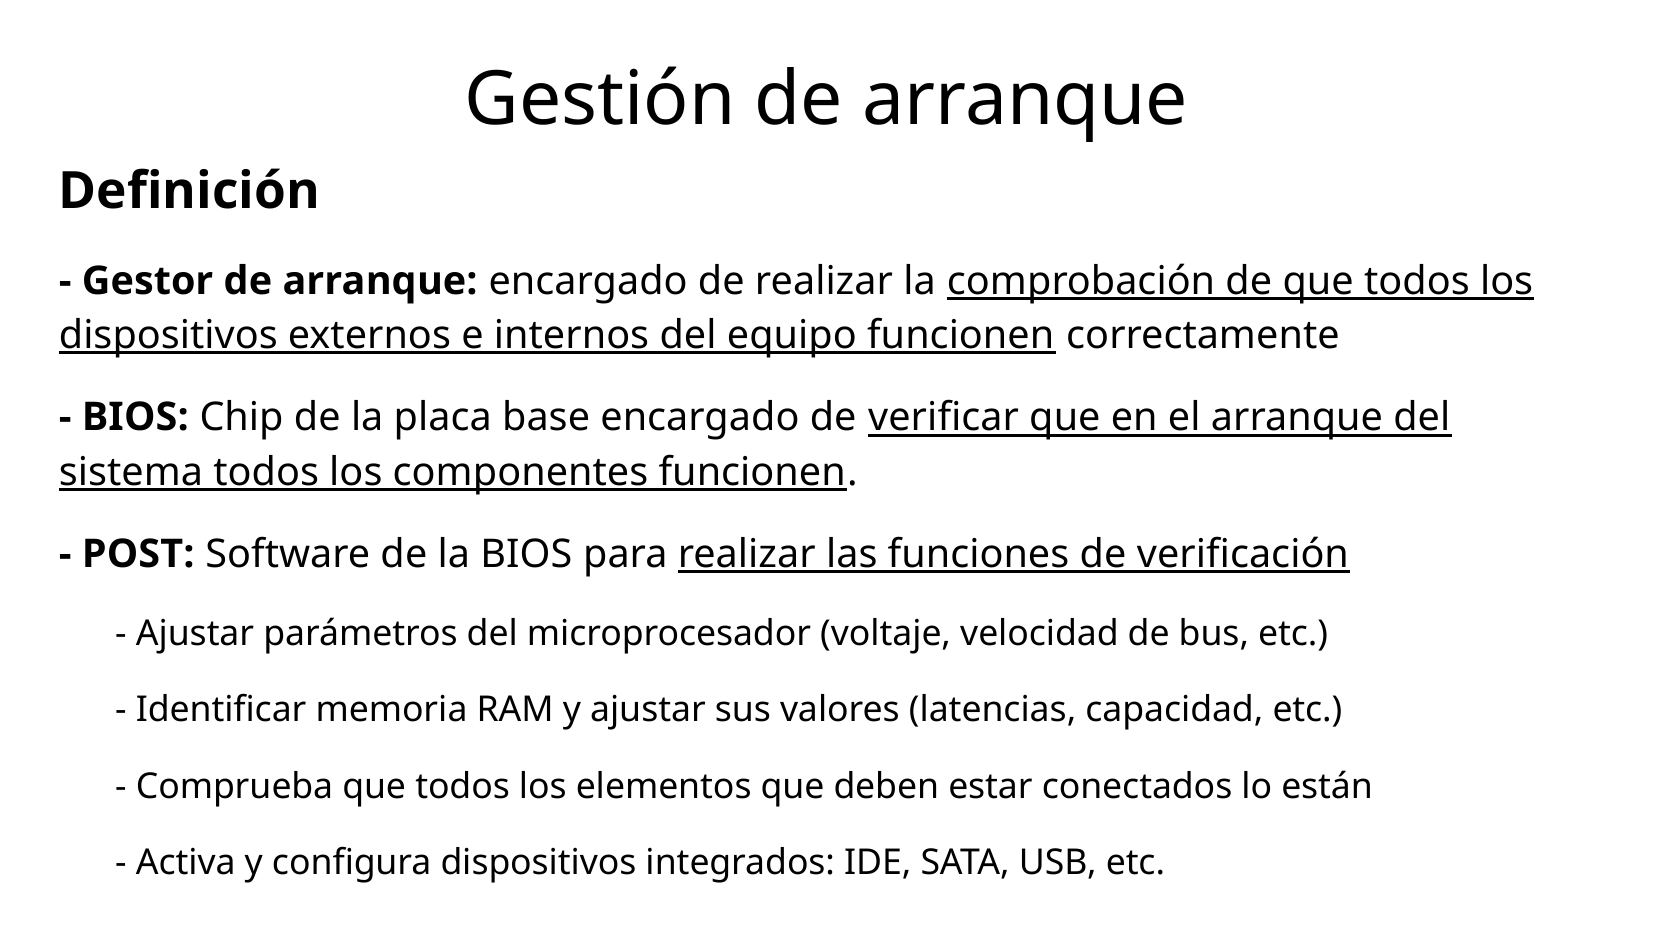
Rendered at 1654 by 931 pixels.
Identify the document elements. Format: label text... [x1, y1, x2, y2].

list Definición - Gestor de arranque: encargado de realizar la comprobación de que todos los dispositivos externos e internos del equipo funcionen correctamente - BIOS: Chip de la placa base encargado de verificar que en el arranque del sistema todos los componentes funcionen. - POST: Software de la BIOS para realizar las funciones de verificación - Ajustar parámetros del microprocesador (voltaje, velocidad de bus, etc.) - Identificar memoria RAM y ajustar sus valores (latencias, capacidad, etc.) - Comprueba que todos los elementos que deben estar conectados lo están - Activa y configura dispositivos integrados: IDE, SATA, USB, etc. [59, 153, 1595, 886]
title Gestión de arranque [82, 42, 1571, 148]
